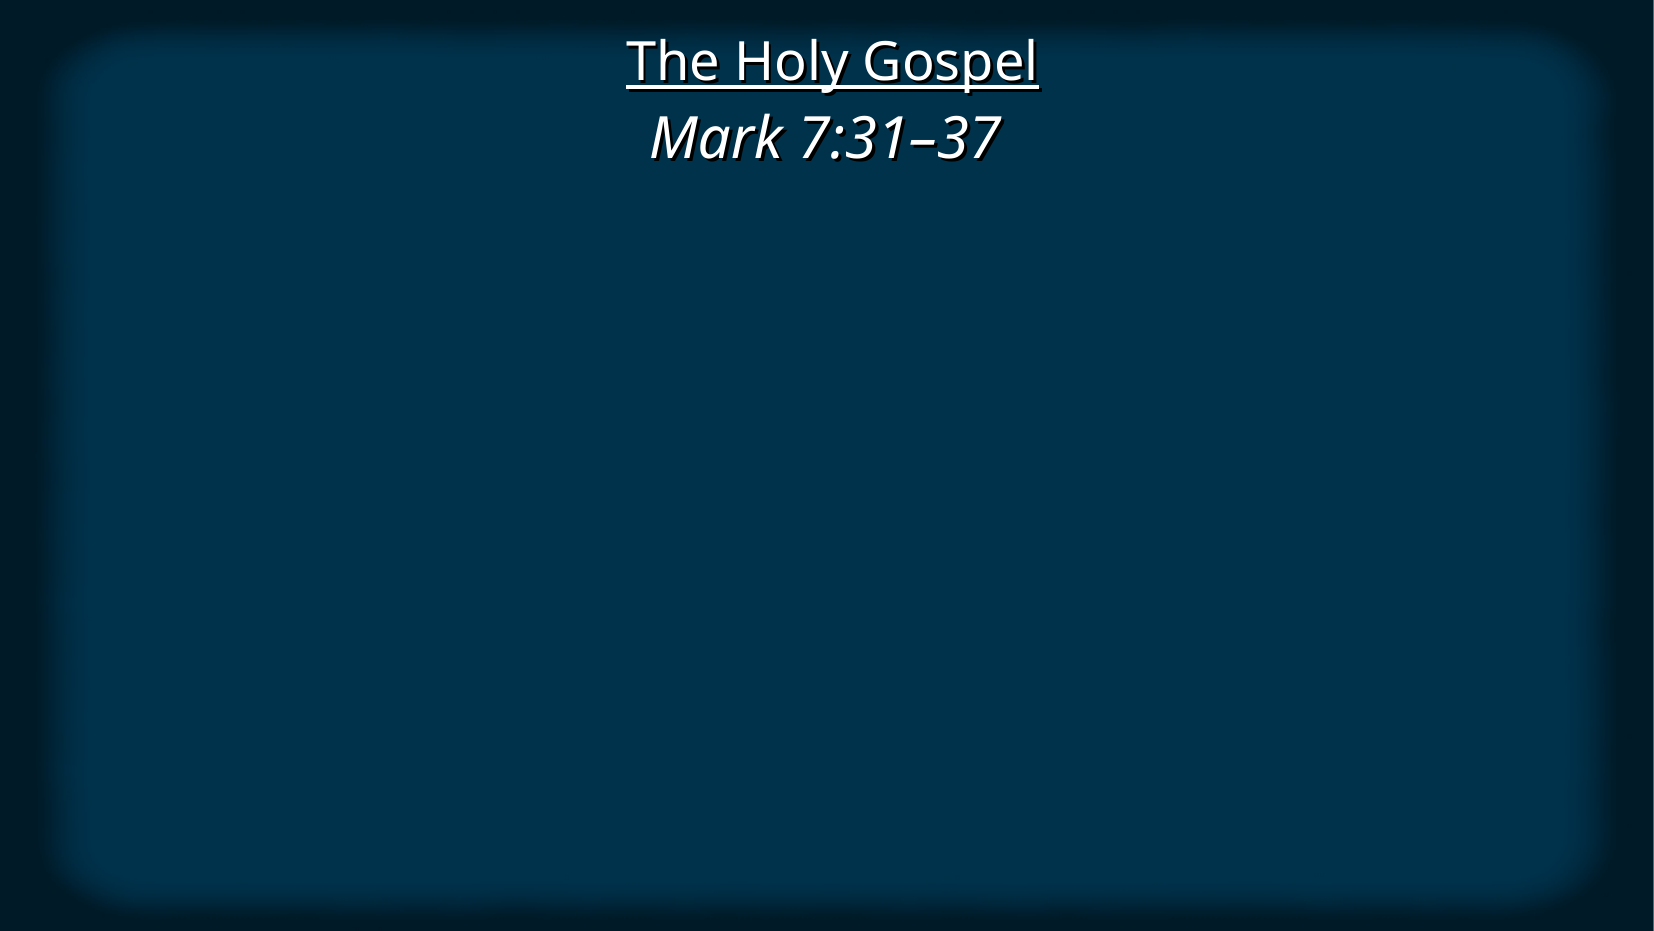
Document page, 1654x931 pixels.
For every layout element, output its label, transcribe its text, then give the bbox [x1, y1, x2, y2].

text_box The Holy Gospel Mark 7:31–37 [75, 15, 1591, 179]
picture [0, 0, 1654, 931]
